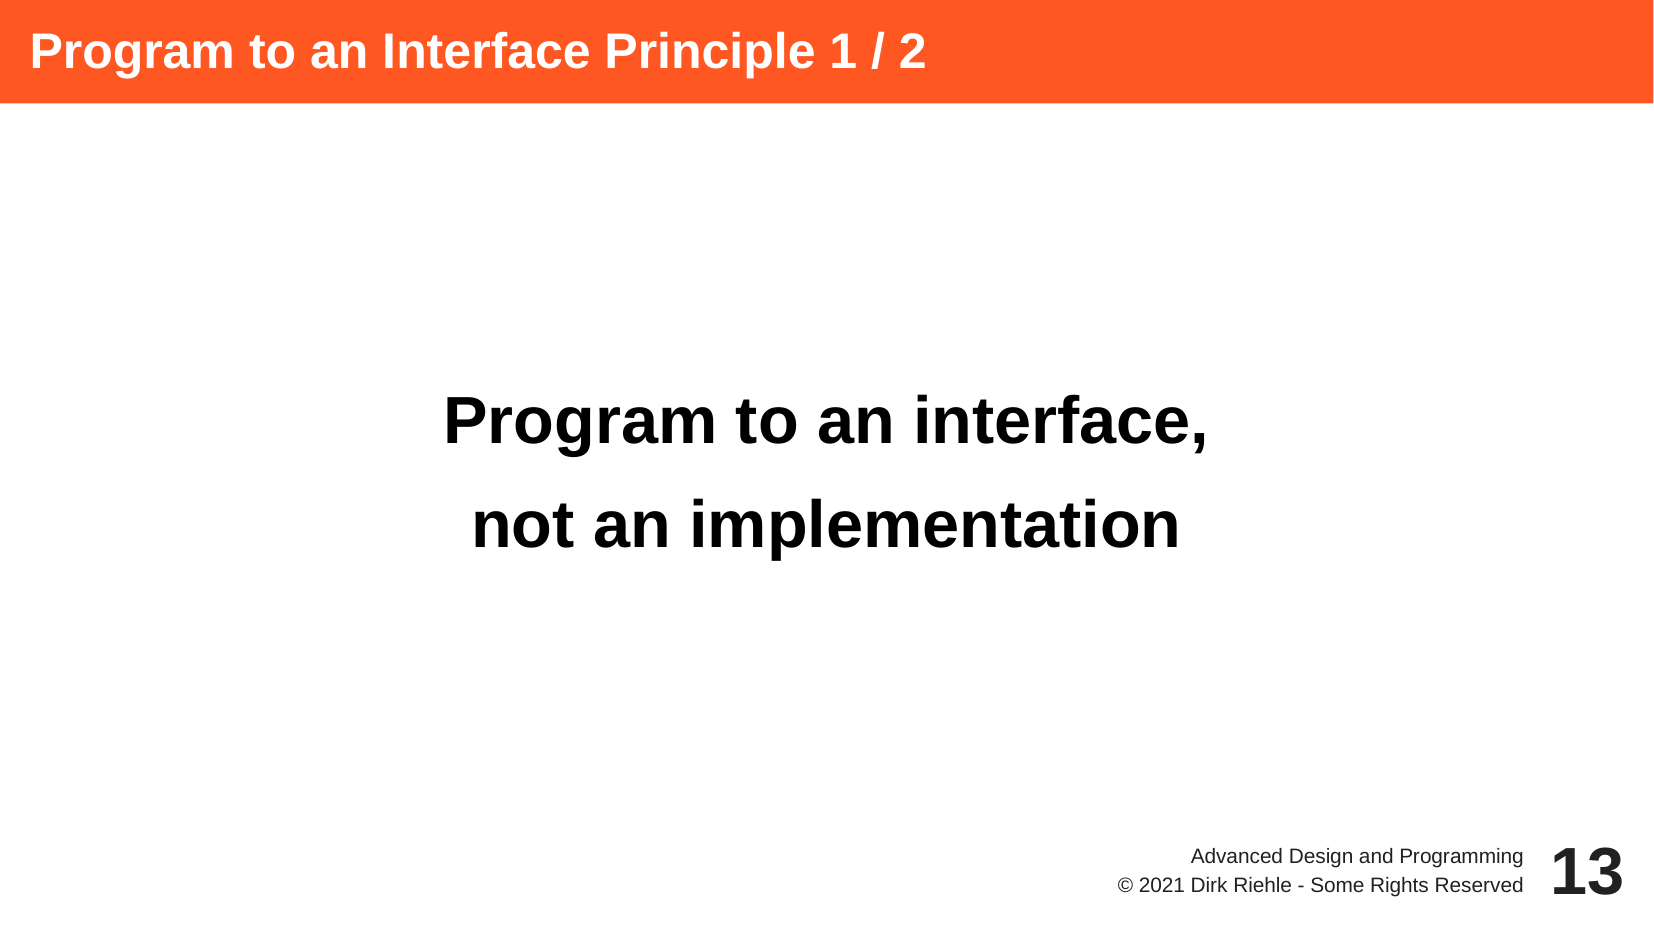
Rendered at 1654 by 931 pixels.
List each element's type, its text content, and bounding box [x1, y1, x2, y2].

title Program to an Interface Principle 1 / 2 [0, 0, 1654, 104]
subtitle Program to an interface, not an implementation [29, 132, 1625, 813]
